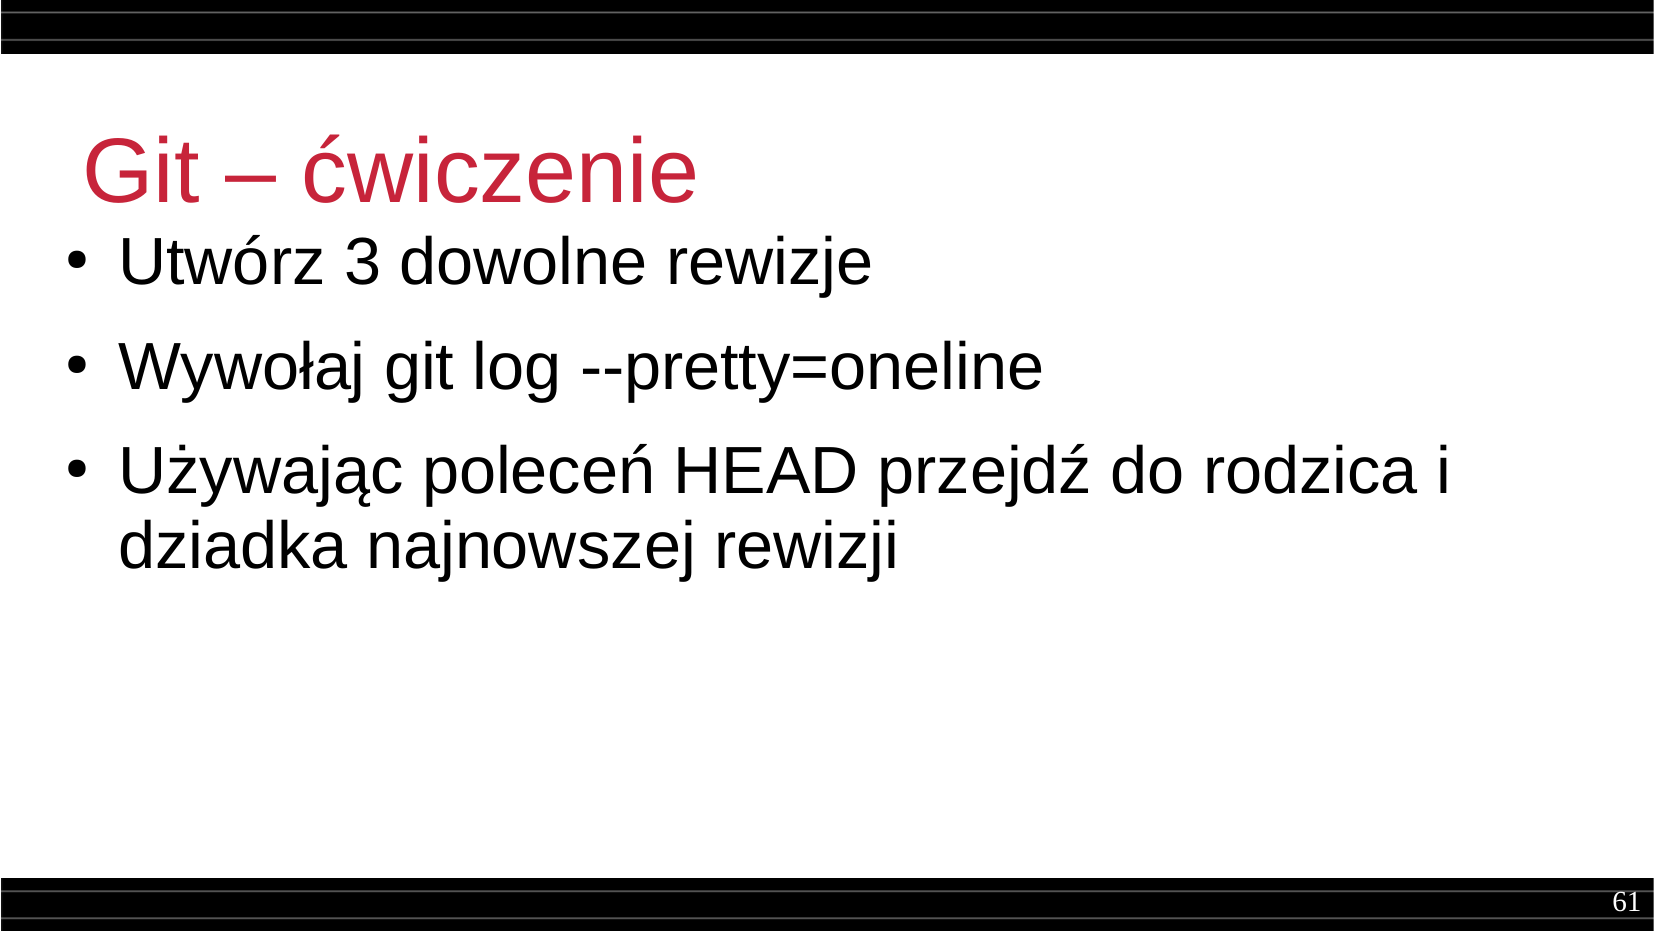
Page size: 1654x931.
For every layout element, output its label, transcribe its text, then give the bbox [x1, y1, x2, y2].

picture [1, 0, 1654, 54]
list Utwórz 3 dowolne rewizje Wywołaj git log --pretty=oneline Używając poleceń HEAD przejdź do rodzica i dziadka najnowszej rewizji [47, 224, 1536, 804]
title Git – ćwiczenie [82, 92, 1571, 249]
picture [1, 878, 1654, 931]
